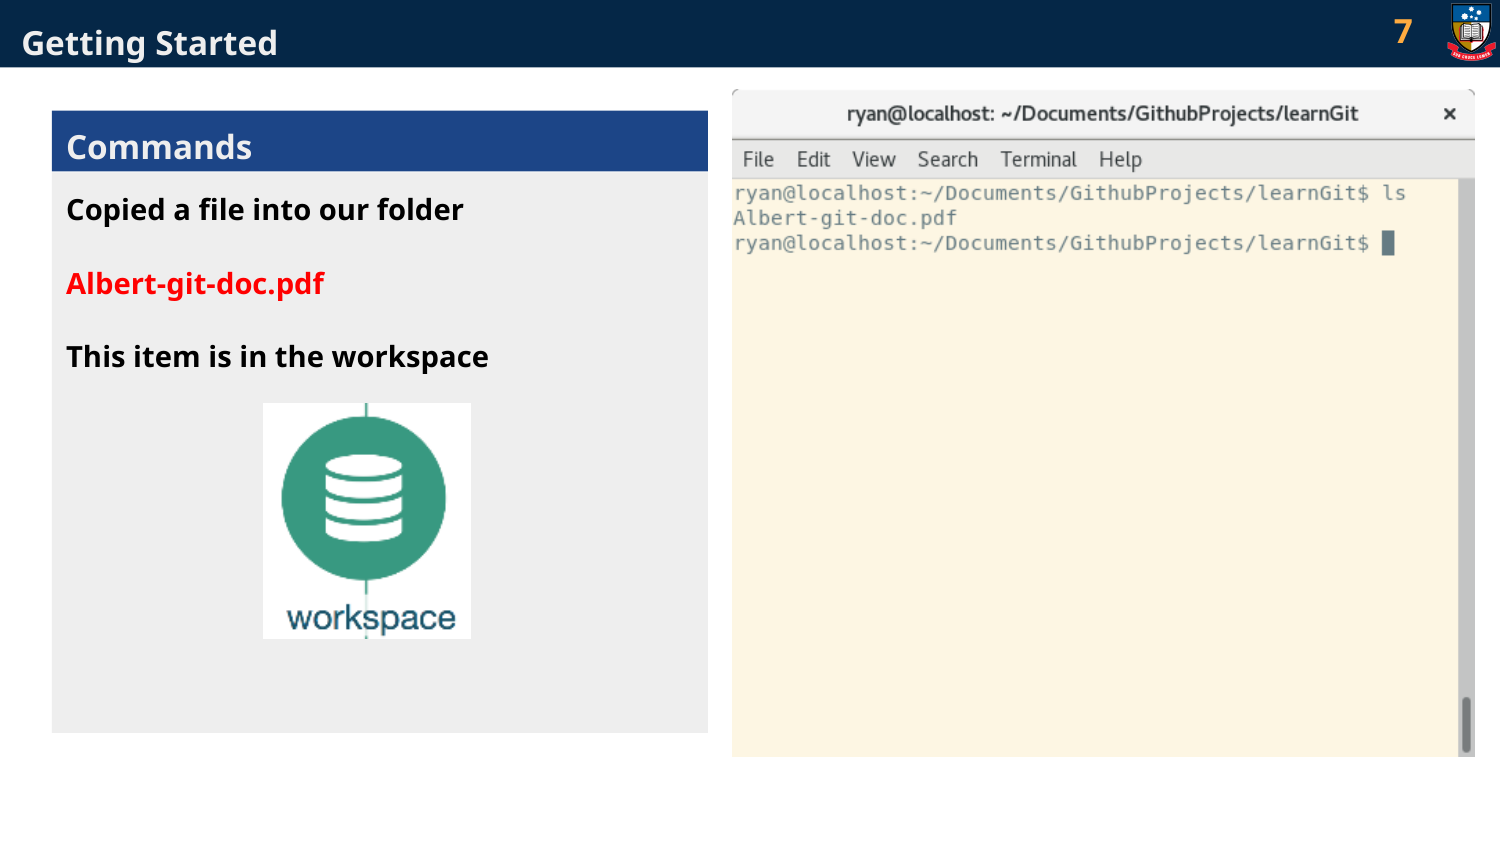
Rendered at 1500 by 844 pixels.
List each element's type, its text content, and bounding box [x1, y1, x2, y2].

subtitle Getting Started [6, 1, 728, 63]
slide_number <number> [1338, 0, 1428, 65]
picture [732, 89, 1475, 757]
title Commands [51, 110, 708, 171]
picture [1446, 1, 1497, 63]
list Copied a file into our folder Albert-git-doc.pdf This item is in the workspace [51, 171, 708, 672]
picture [263, 403, 471, 639]
